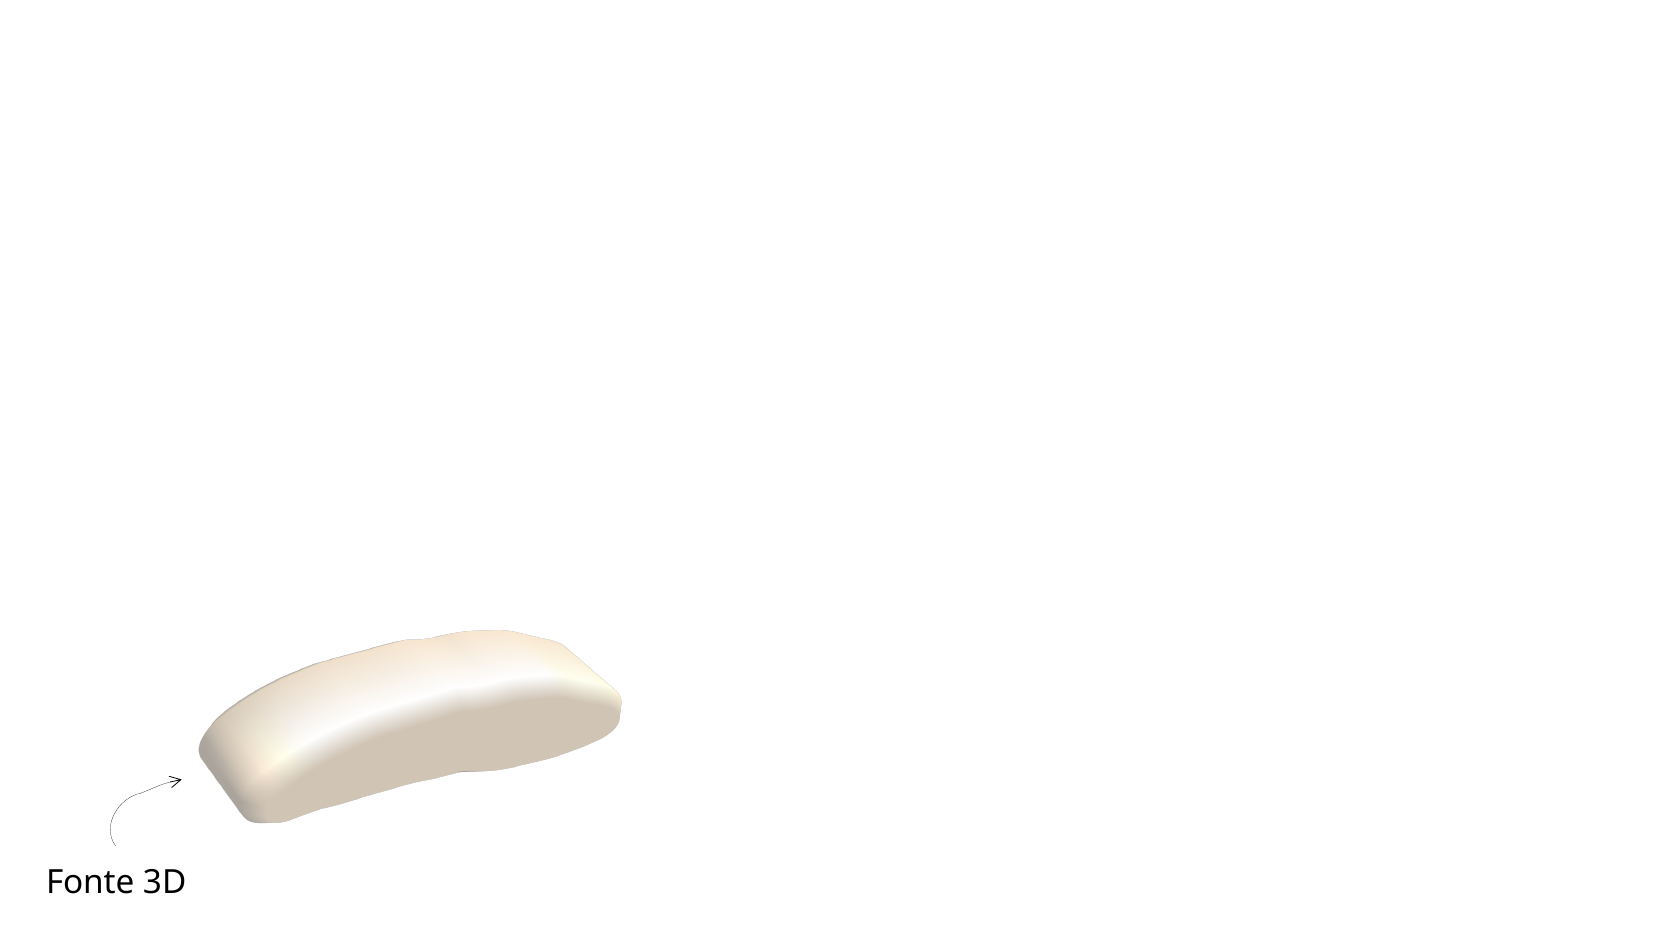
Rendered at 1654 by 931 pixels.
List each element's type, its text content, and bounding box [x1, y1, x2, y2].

text_box Fonte 3D [31, 850, 206, 902]
